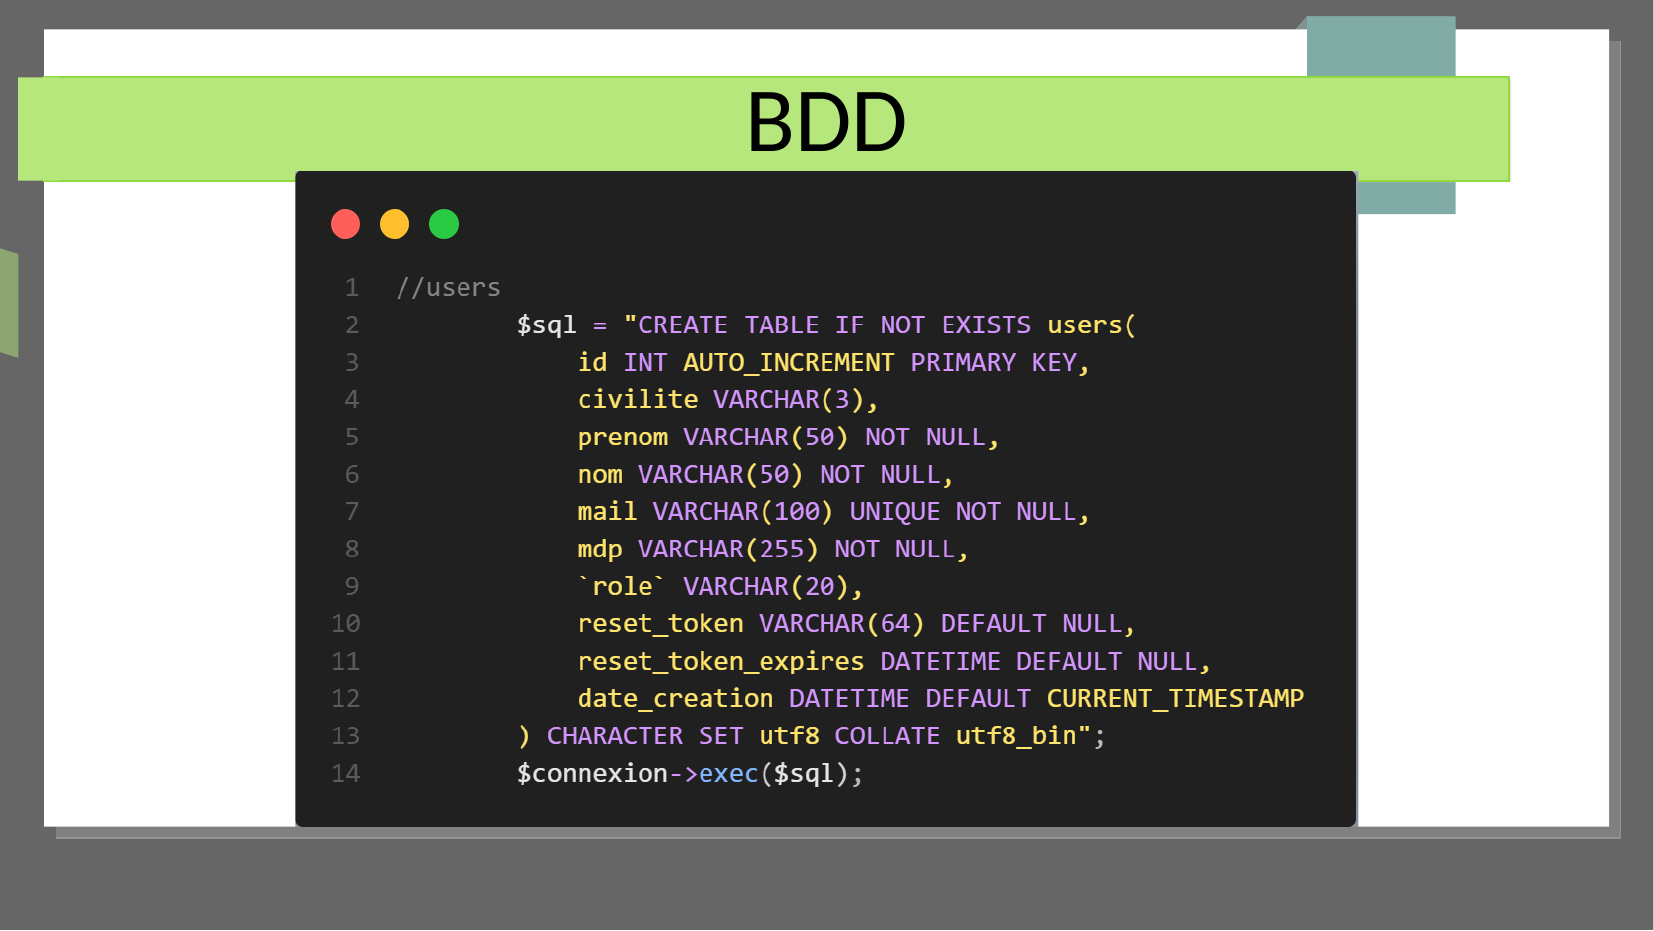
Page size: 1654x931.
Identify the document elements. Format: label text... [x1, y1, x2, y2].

picture [295, 171, 1359, 827]
title BDD [82, 37, 1571, 193]
